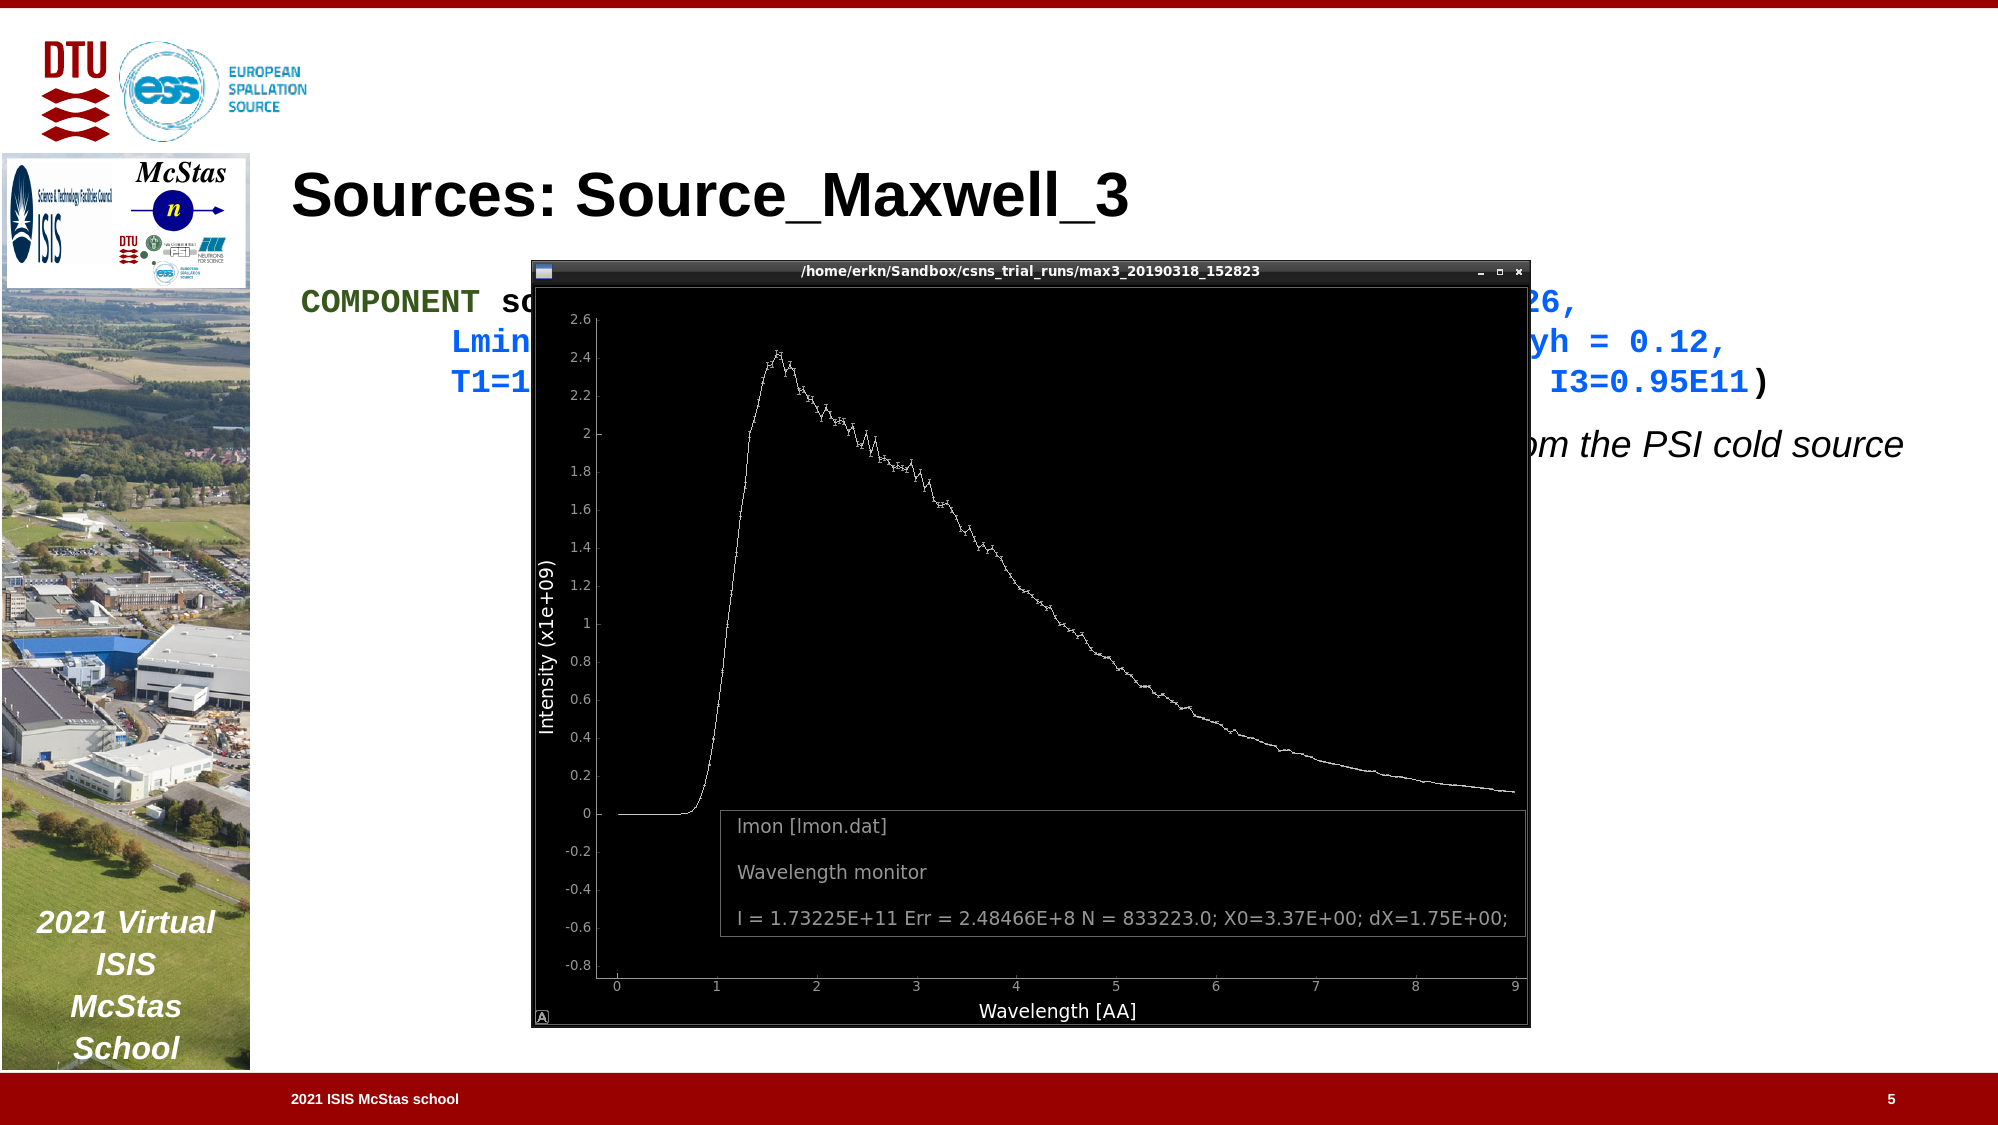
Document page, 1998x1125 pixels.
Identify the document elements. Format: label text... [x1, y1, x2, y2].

picture [2, 153, 250, 1070]
text_box Parameters from the PSI cold source [1531, 415, 1920, 473]
text_box COMPONENT source = Source_Maxwell_3(yheight=0.156, xwidth=0.126, Lmin=0.1, Lmax=9.0, dist=1.5, focus_xw = 0.025, focus_yh = 0.12, T1=150.42, I1=3.67E11, T2=38.74, I2=3.64E11, T3=14.84, I3=0.95E11) [1531, 271, 1973, 407]
picture [119, 41, 307, 142]
text_box COMPONENT source = Source_Maxwell_3(yheight=0.156, xwidth=0.126, Lmin=0.1, Lmax=9.0, dist=1.5, focus_xw = 0.025, focus_yh = 0.12, T1=150.42, I1=3.67E11, T2=38.74, I2=3.64E11, T3=14.84, I3=0.95E11) [293, 271, 531, 407]
title Sources: Source_Maxwell_3 [291, 69, 1819, 230]
slide_number <number> [1887, 1088, 1909, 1110]
picture [531, 260, 1531, 1028]
